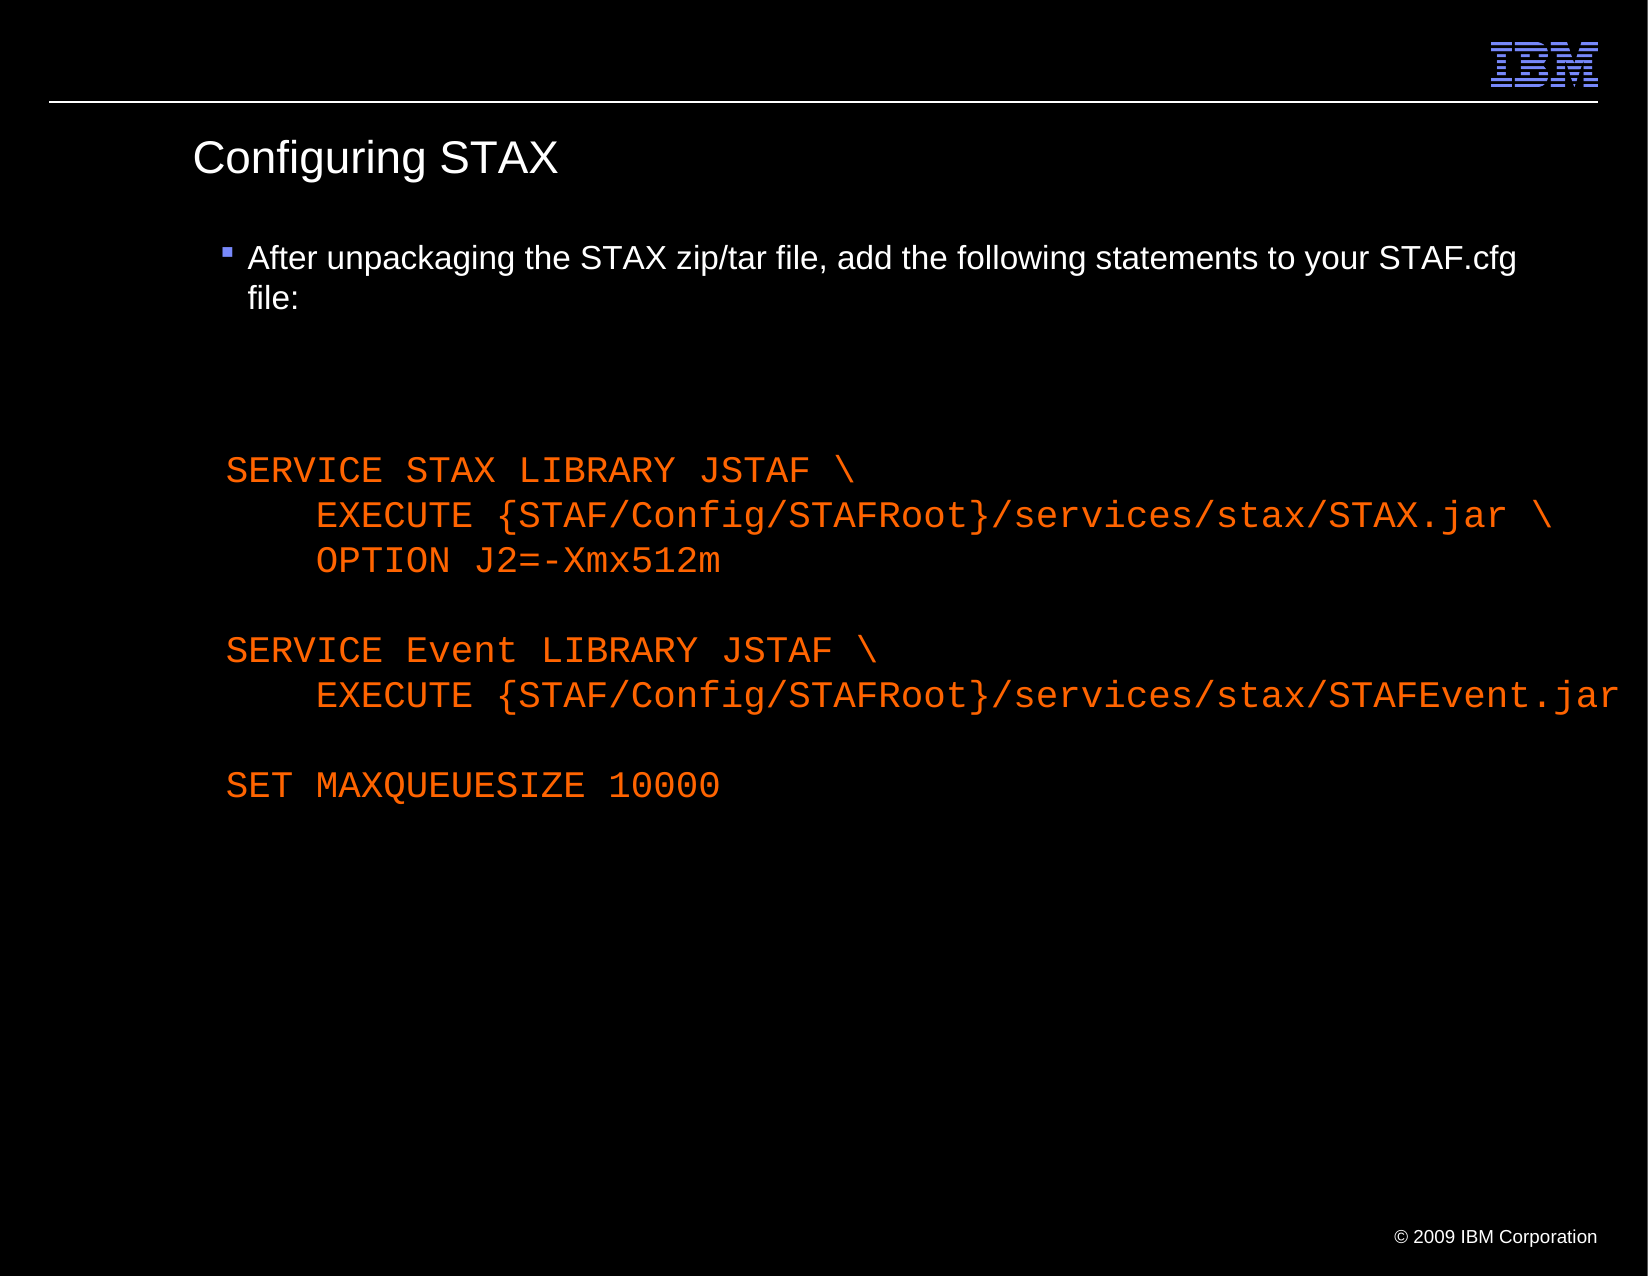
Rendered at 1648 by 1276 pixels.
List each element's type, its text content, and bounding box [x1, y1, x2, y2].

title Configuring STAX [175, 125, 1648, 219]
text_box SERVICE STAX LIBRARY JSTAF \ EXECUTE {STAF/Config/STAFRoot}/services/stax/STAX.jar \ OPTION J2=-Xmx512m SERVICE Event LIBRARY JSTAF \ EXECUTE {STAF/Config/STAFRoot}/services/stax/STAFEvent.jar SET MAXQUEUESIZE 10000 [211, 437, 1648, 814]
picture [1491, 42, 1598, 87]
text_box After unpackaging the STAX zip/tar file, add the following statements to your STAF.cfg file: [219, 236, 1570, 363]
